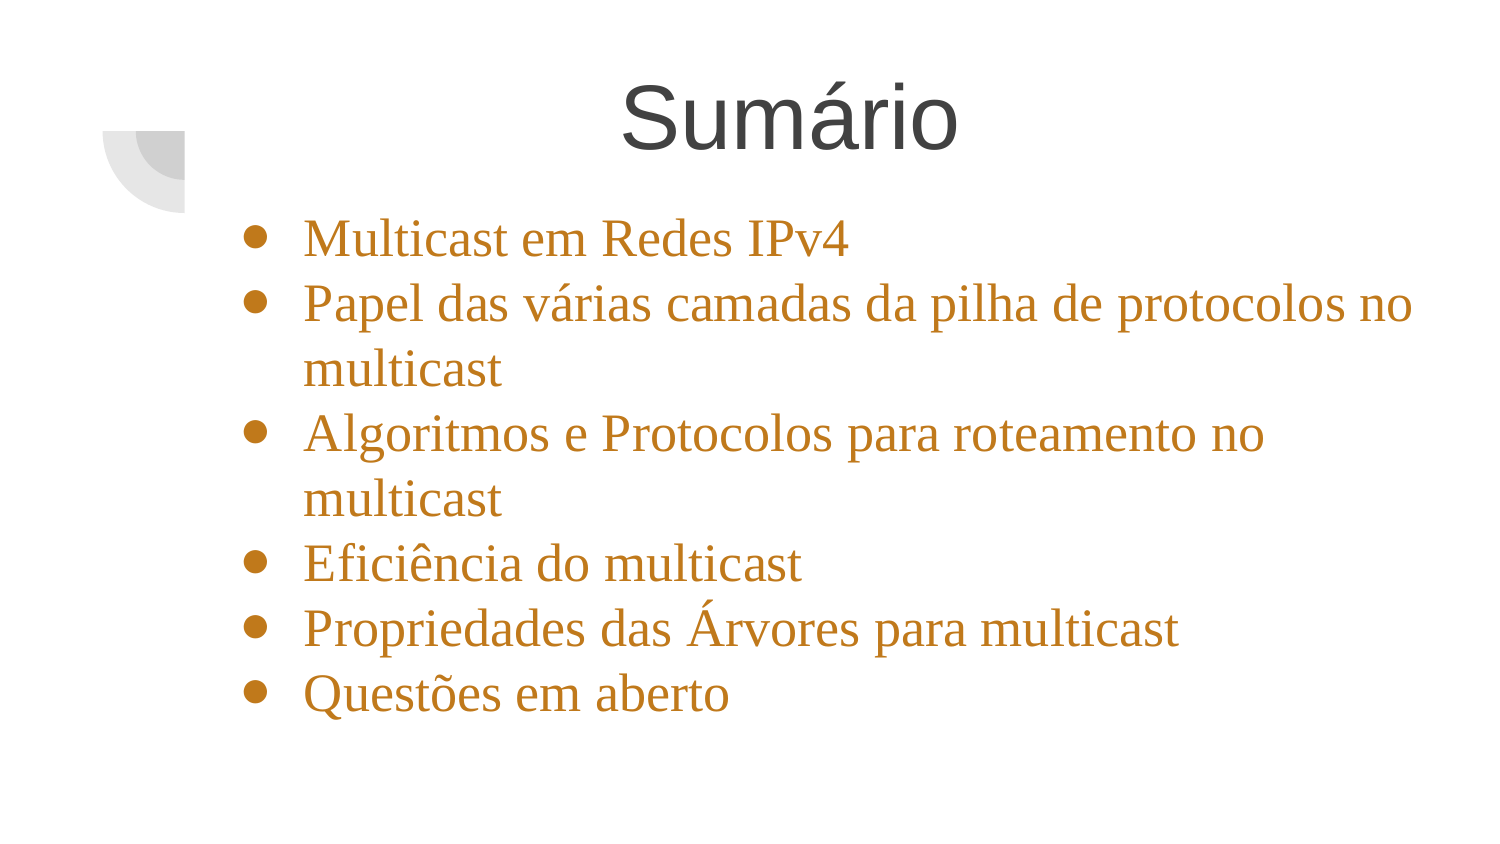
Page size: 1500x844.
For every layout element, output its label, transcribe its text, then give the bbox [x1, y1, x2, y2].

title Sumário [213, 30, 1368, 194]
list Multicast em Redes IPv4 Papel das várias camadas da pilha de protocolos no multicast Algoritmos e Protocolos para roteamento no multicast Eficiência do multicast Propriedades das Árvores para multicast Questões em aberto [213, 194, 1449, 843]
